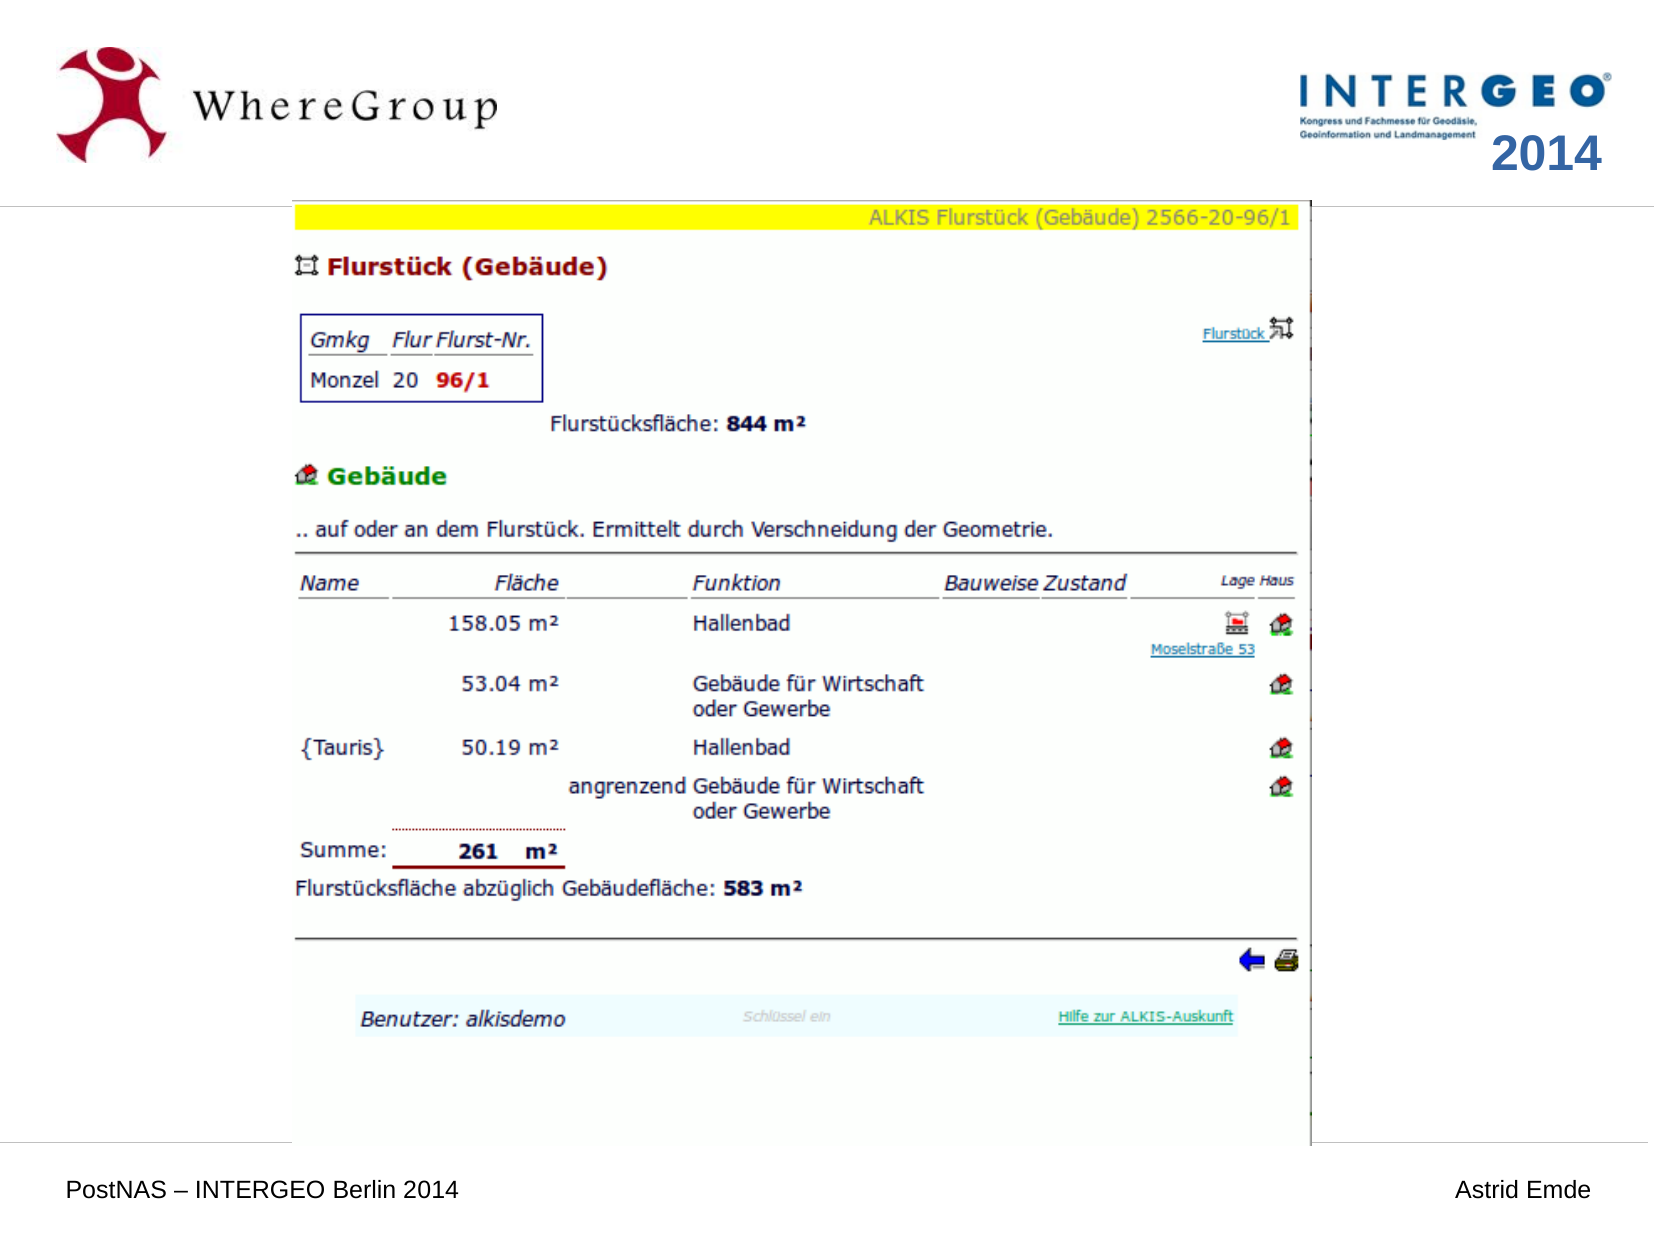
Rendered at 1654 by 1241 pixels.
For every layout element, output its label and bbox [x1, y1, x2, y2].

picture [292, 200, 1312, 1146]
picture [56, 47, 497, 163]
picture [1299, 29, 1613, 185]
